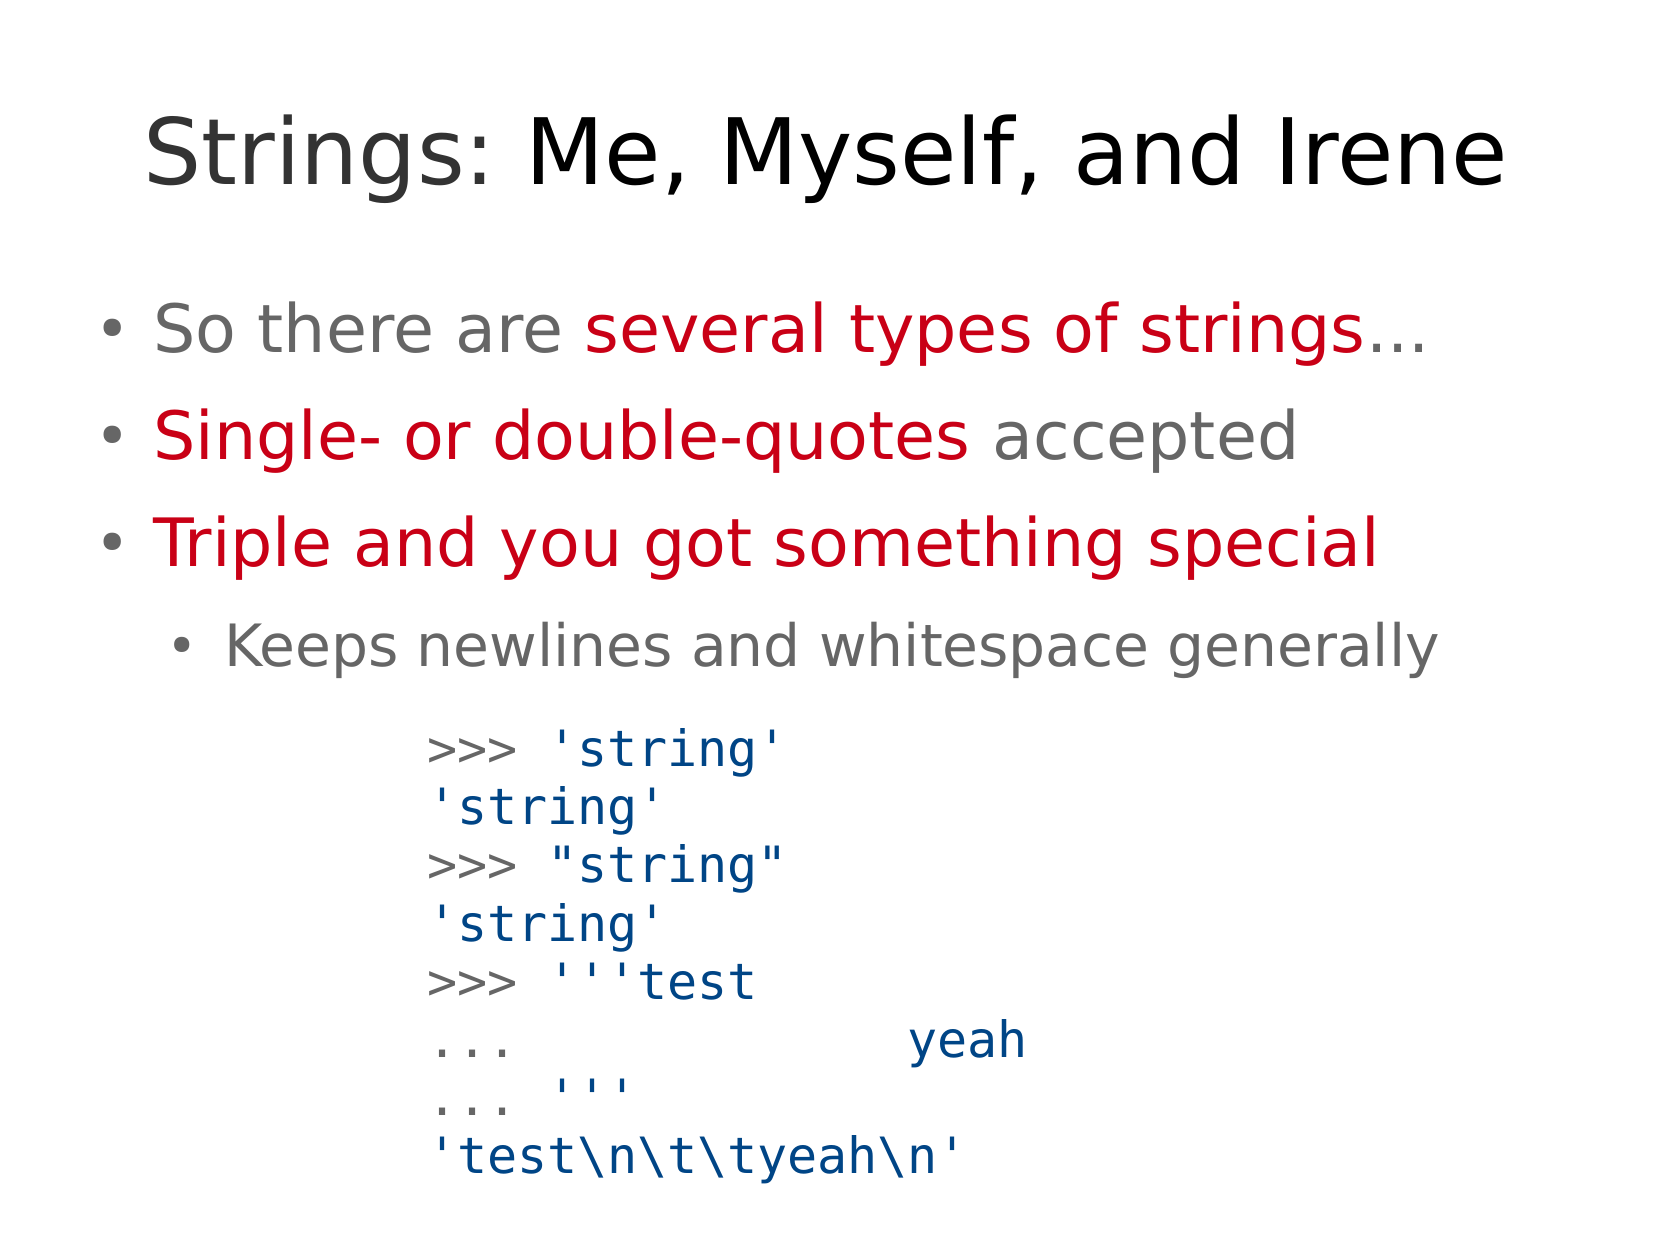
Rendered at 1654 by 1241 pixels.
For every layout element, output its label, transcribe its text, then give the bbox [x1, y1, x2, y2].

title Strings: Me, Myself, and Irene [82, 56, 1571, 250]
text_box >>> 'string' 'string' >>> "string" 'string' >>> '''test ... yeah ... ''' 'test\n\t\tyeah\n' [412, 712, 1043, 1241]
list So there are several types of strings... Single- or double-quotes accepted Triple and you got something special Keeps newlines and whitespace generally [82, 290, 1571, 1109]
